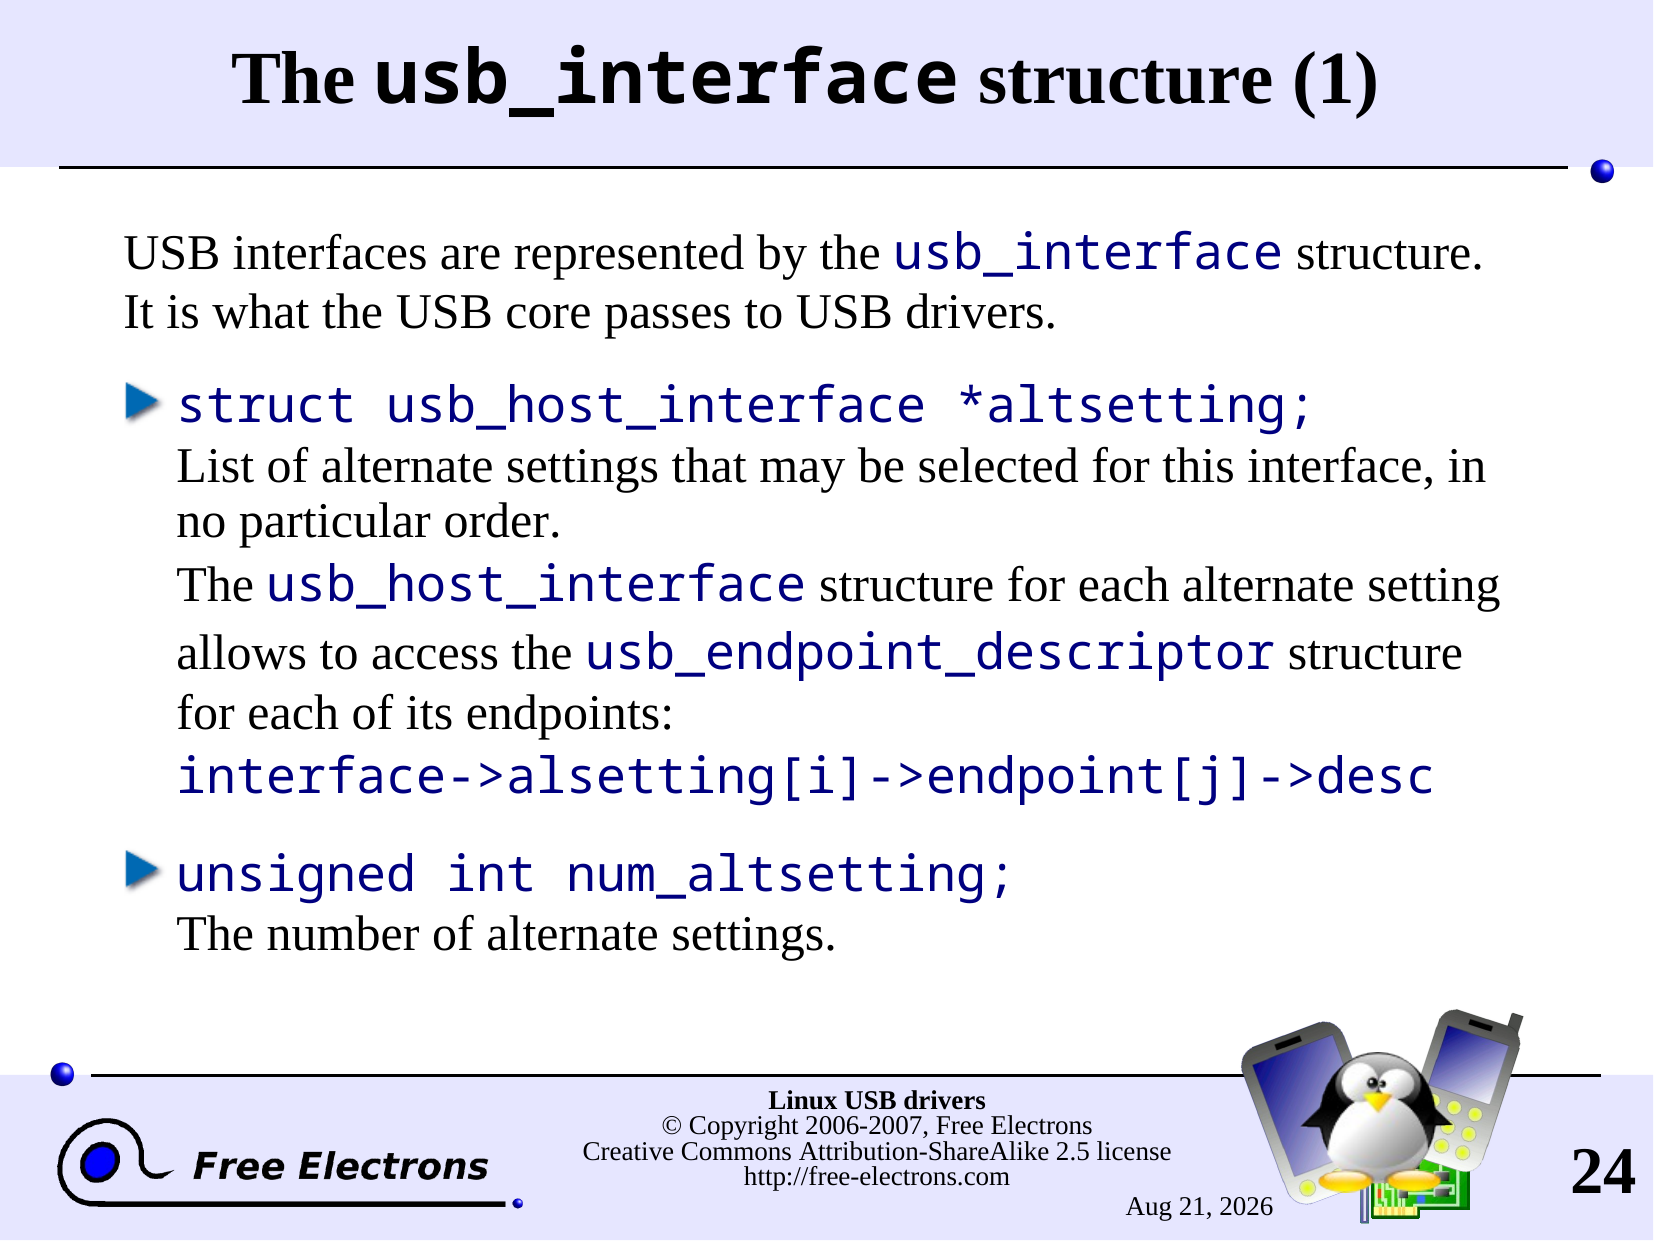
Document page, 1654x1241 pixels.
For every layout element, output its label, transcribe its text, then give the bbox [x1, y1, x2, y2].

title The usb_interface structure (1) [60, 25, 1551, 124]
picture [50, 1107, 527, 1216]
list USB interfaces are represented by the usb_interface structure. It is what the USB core passes to USB drivers. struct usb_host_interface *altsetting; List of alternate settings that may be selected for this interface, in no particular order. The usb_host_interface structure for each alternate setting allows to access the usb_endpoint_descriptor structure for each of its endpoints: interface->alsetting[i]->endpoint[j]->desc unsigned int num_altsetting; The number of alternate settings. [105, 216, 1518, 1066]
picture [1231, 1007, 1538, 1241]
